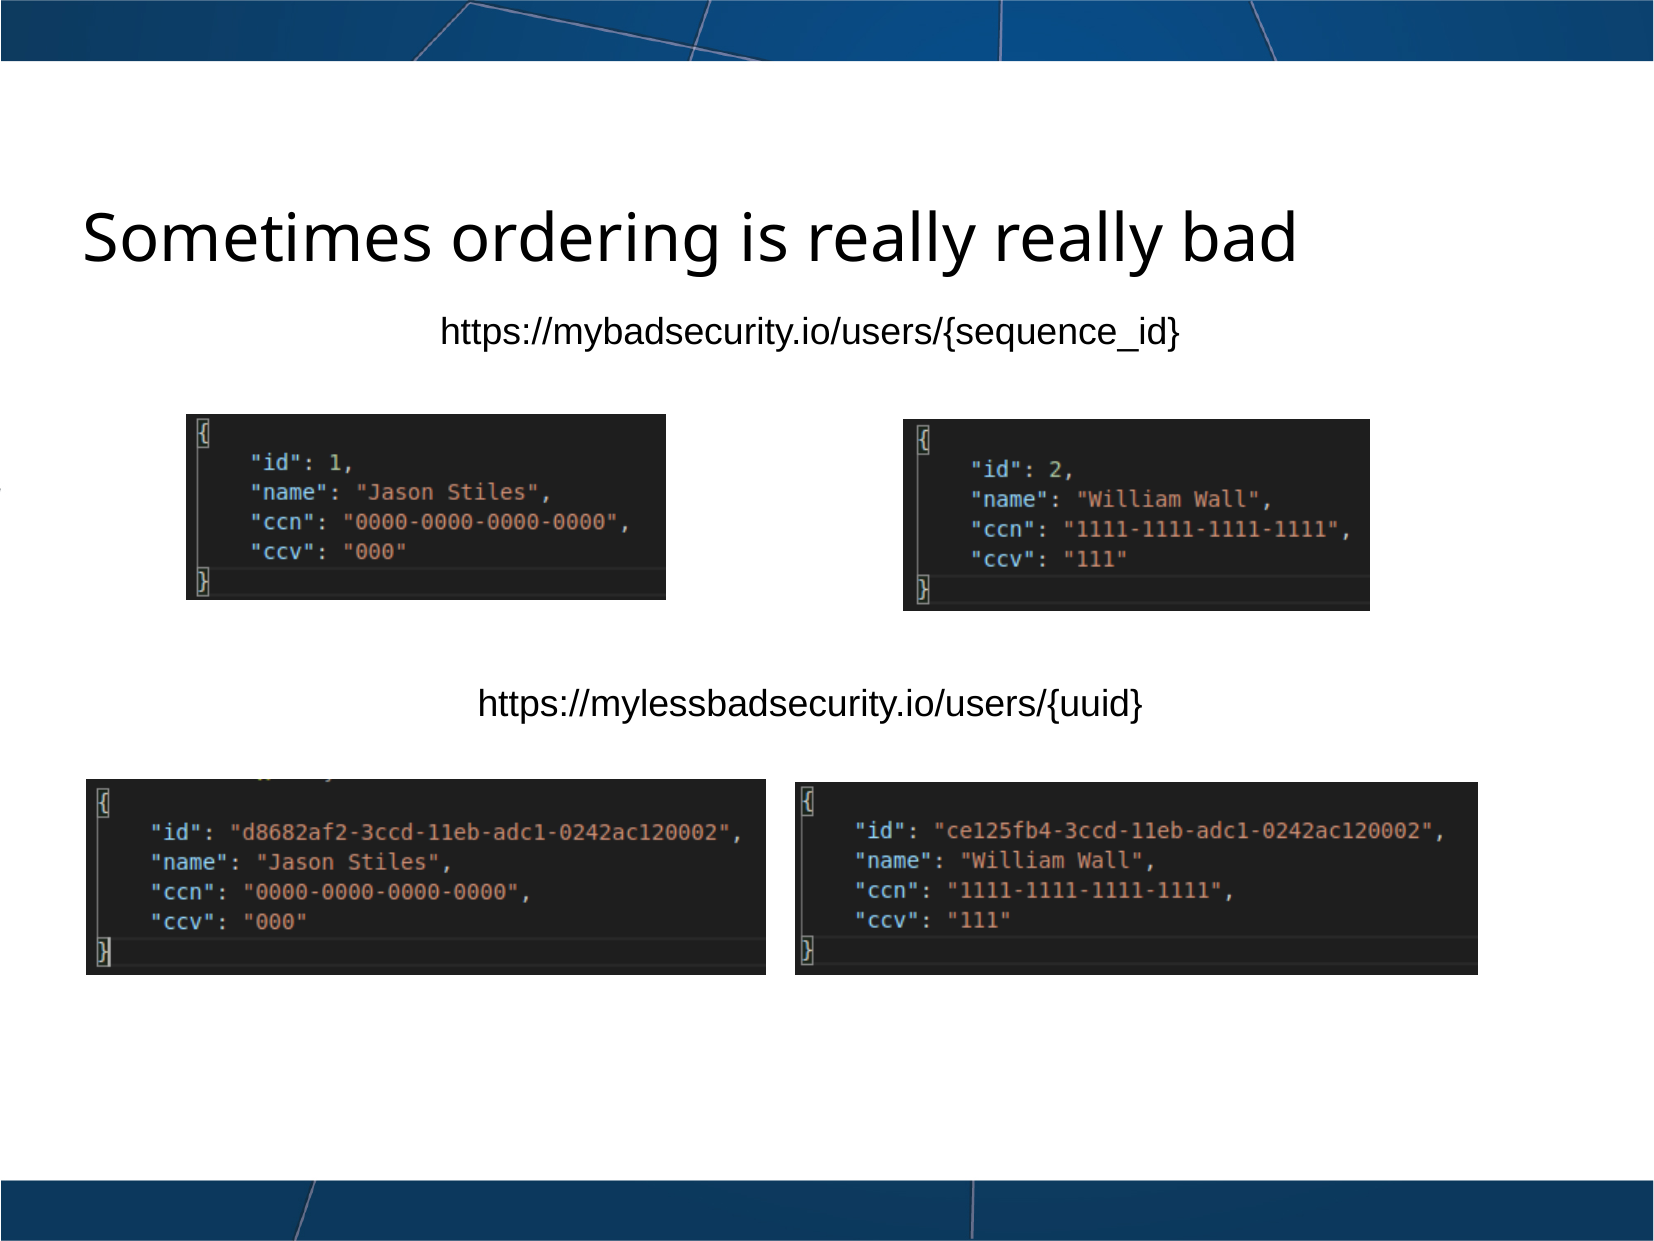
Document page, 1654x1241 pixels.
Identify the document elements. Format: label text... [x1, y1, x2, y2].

title Sometimes ordering is really really bad [82, 132, 1571, 340]
text_box https://mybadsecurity.io/users/{sequence_id} [412, 303, 1208, 402]
picture [0, 0, 1654, 1241]
text_box https://mylessbadsecurity.io/users/{uuid} [444, 675, 1176, 774]
